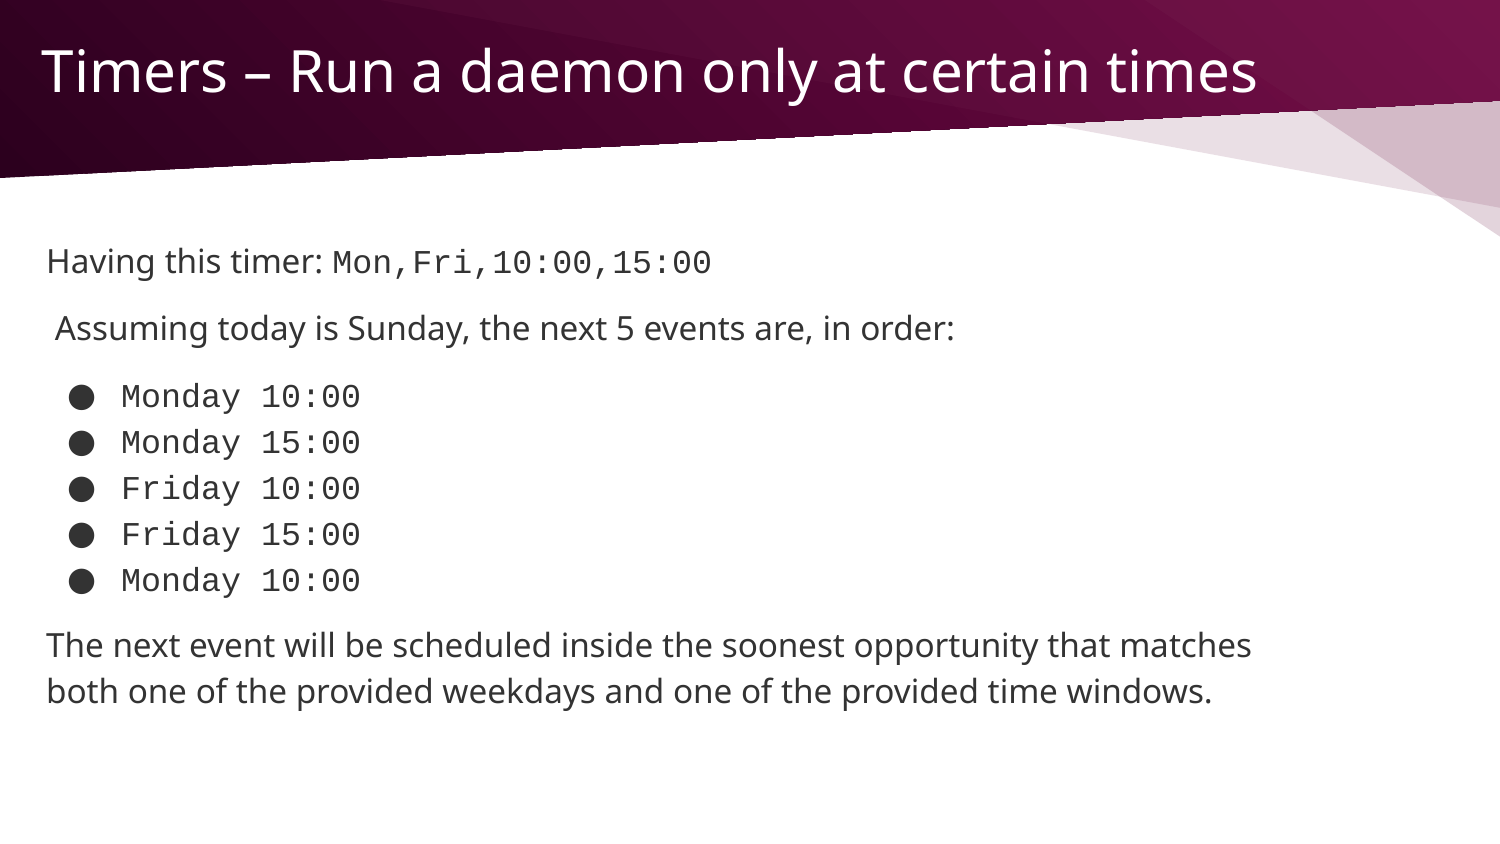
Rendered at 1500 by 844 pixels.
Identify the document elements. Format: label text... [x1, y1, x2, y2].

list Having this timer: Mon,Fri,10:00,15:00 Assuming today is Sunday, the next 5 events are, in order: Monday 10:00 Monday 15:00 Friday 10:00 Friday 15:00 Monday 10:00 The next event will be scheduled inside the soonest opportunity that matches both one of the provided weekdays and one of the provided time windows. [35, 229, 1324, 789]
title Timers – Run a daemon only at certain times [41, 5, 1336, 134]
